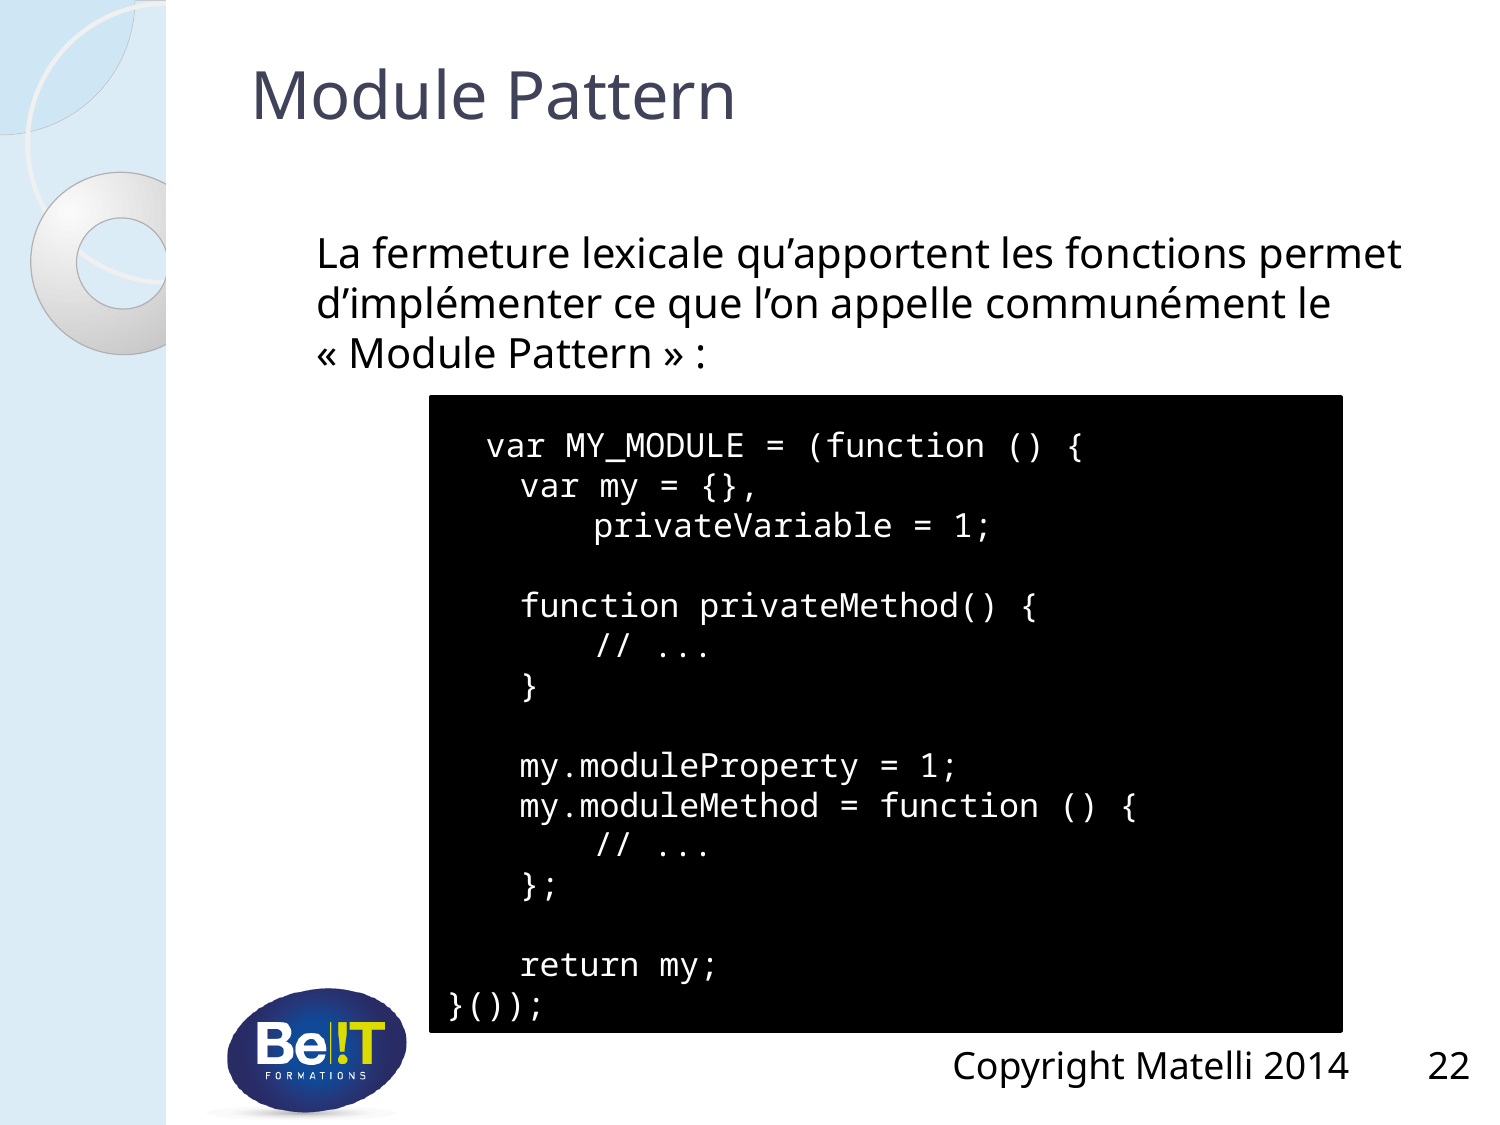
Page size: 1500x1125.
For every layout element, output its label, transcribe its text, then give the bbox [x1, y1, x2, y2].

footer Copyright Matelli 2014 [937, 1034, 1413, 1113]
slide_number <numéro> [1413, 1034, 1488, 1113]
title Module Pattern [235, 45, 1466, 219]
text_box var MY_MODULE = (function () { var my = {}, privateVariable = 1; function privateMethod() { // ... } my.moduleProperty = 1; my.moduleMethod = function () { // ... }; return my; }()); [430, 397, 1341, 1031]
picture [171, 977, 442, 1125]
list La fermeture lexicale qu’apportent les fonctions permet d’implémenter ce que l’on appelle communément le « Module Pattern » : [235, 219, 1466, 1008]
